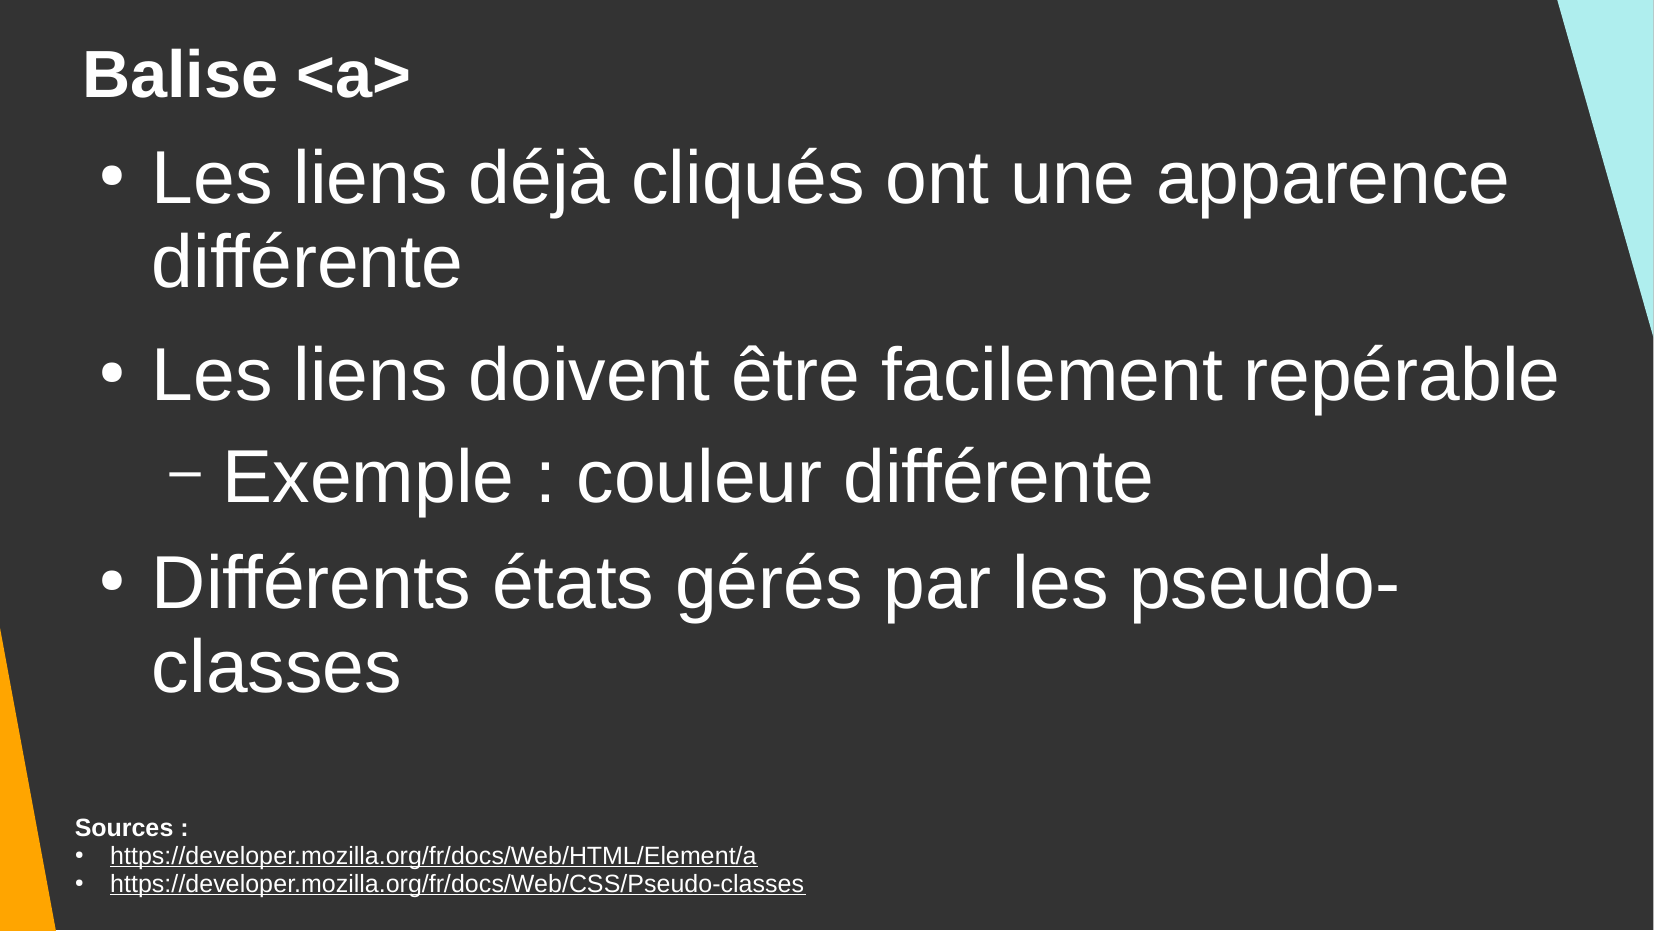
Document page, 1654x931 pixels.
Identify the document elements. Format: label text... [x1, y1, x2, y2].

text_box Sources : https://developer.mozilla.org/fr/docs/Web/HTML/Element/a https://developer.mozilla.org/fr/docs/Web/CSS/Pseudo-classes [60, 806, 1546, 931]
text_box [0, 627, 56, 931]
text_box [1557, 0, 1654, 340]
title Balise <a> [82, 37, 1571, 114]
list Les liens déjà cliqués ont une apparence différente Les liens doivent être facilement repérable Exemple : couleur différente Différents états gérés par les pseudo-classes [80, 135, 1605, 718]
